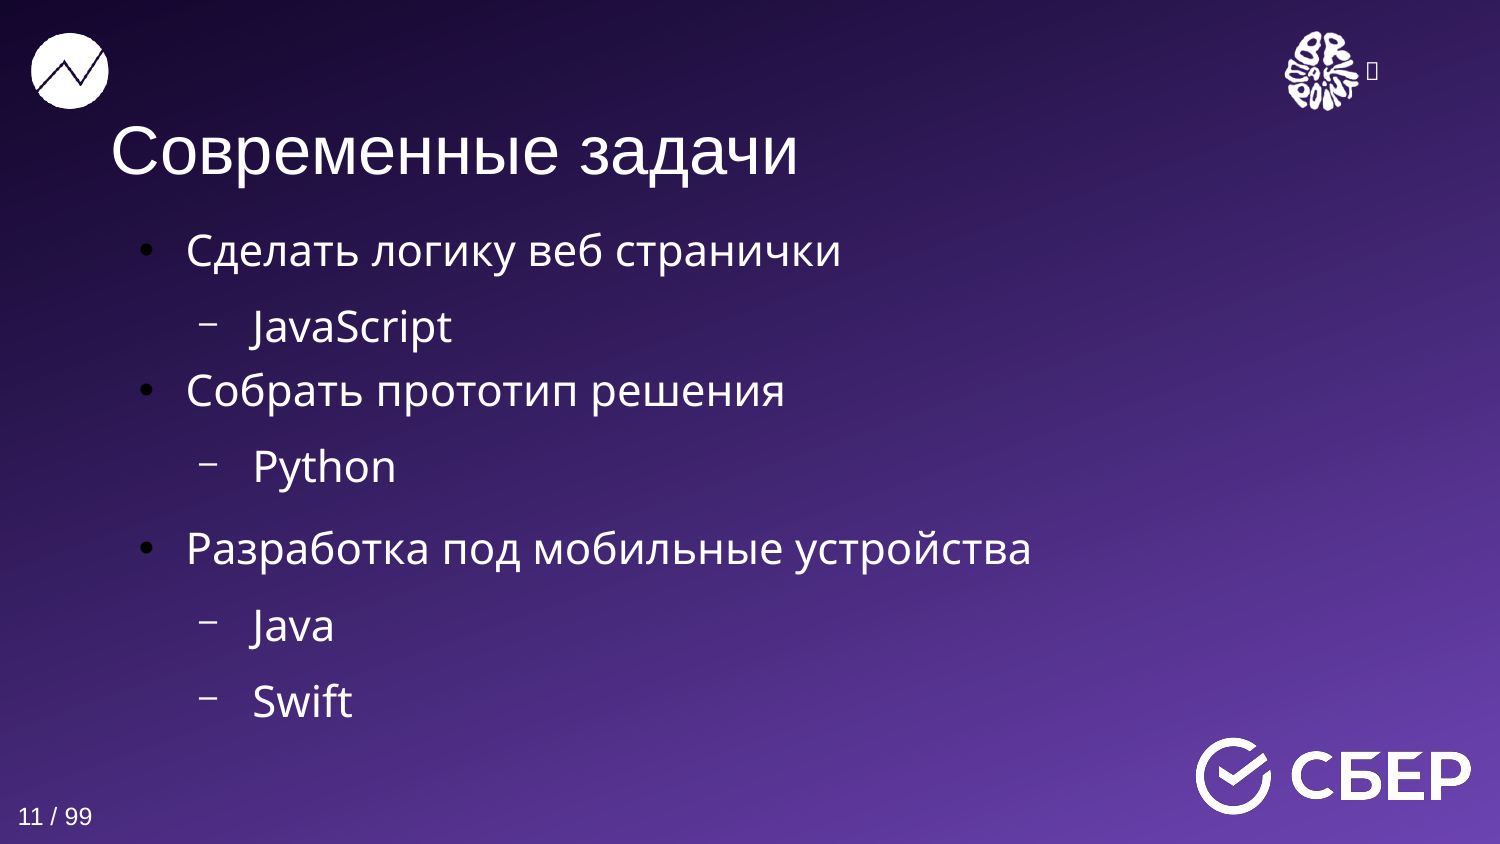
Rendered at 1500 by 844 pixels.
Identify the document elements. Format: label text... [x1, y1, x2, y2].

text_box 🐙 [1364, 36, 1489, 107]
picture [0, 0, 1500, 844]
title Современные задачи [103, 100, 1397, 205]
list Сделать логику веб странички JavaScript Собрать прототип решения Python Разработка под мобильные устройства Java Swift [103, 224, 1397, 760]
text_box <number> / 99 [2, 795, 632, 839]
